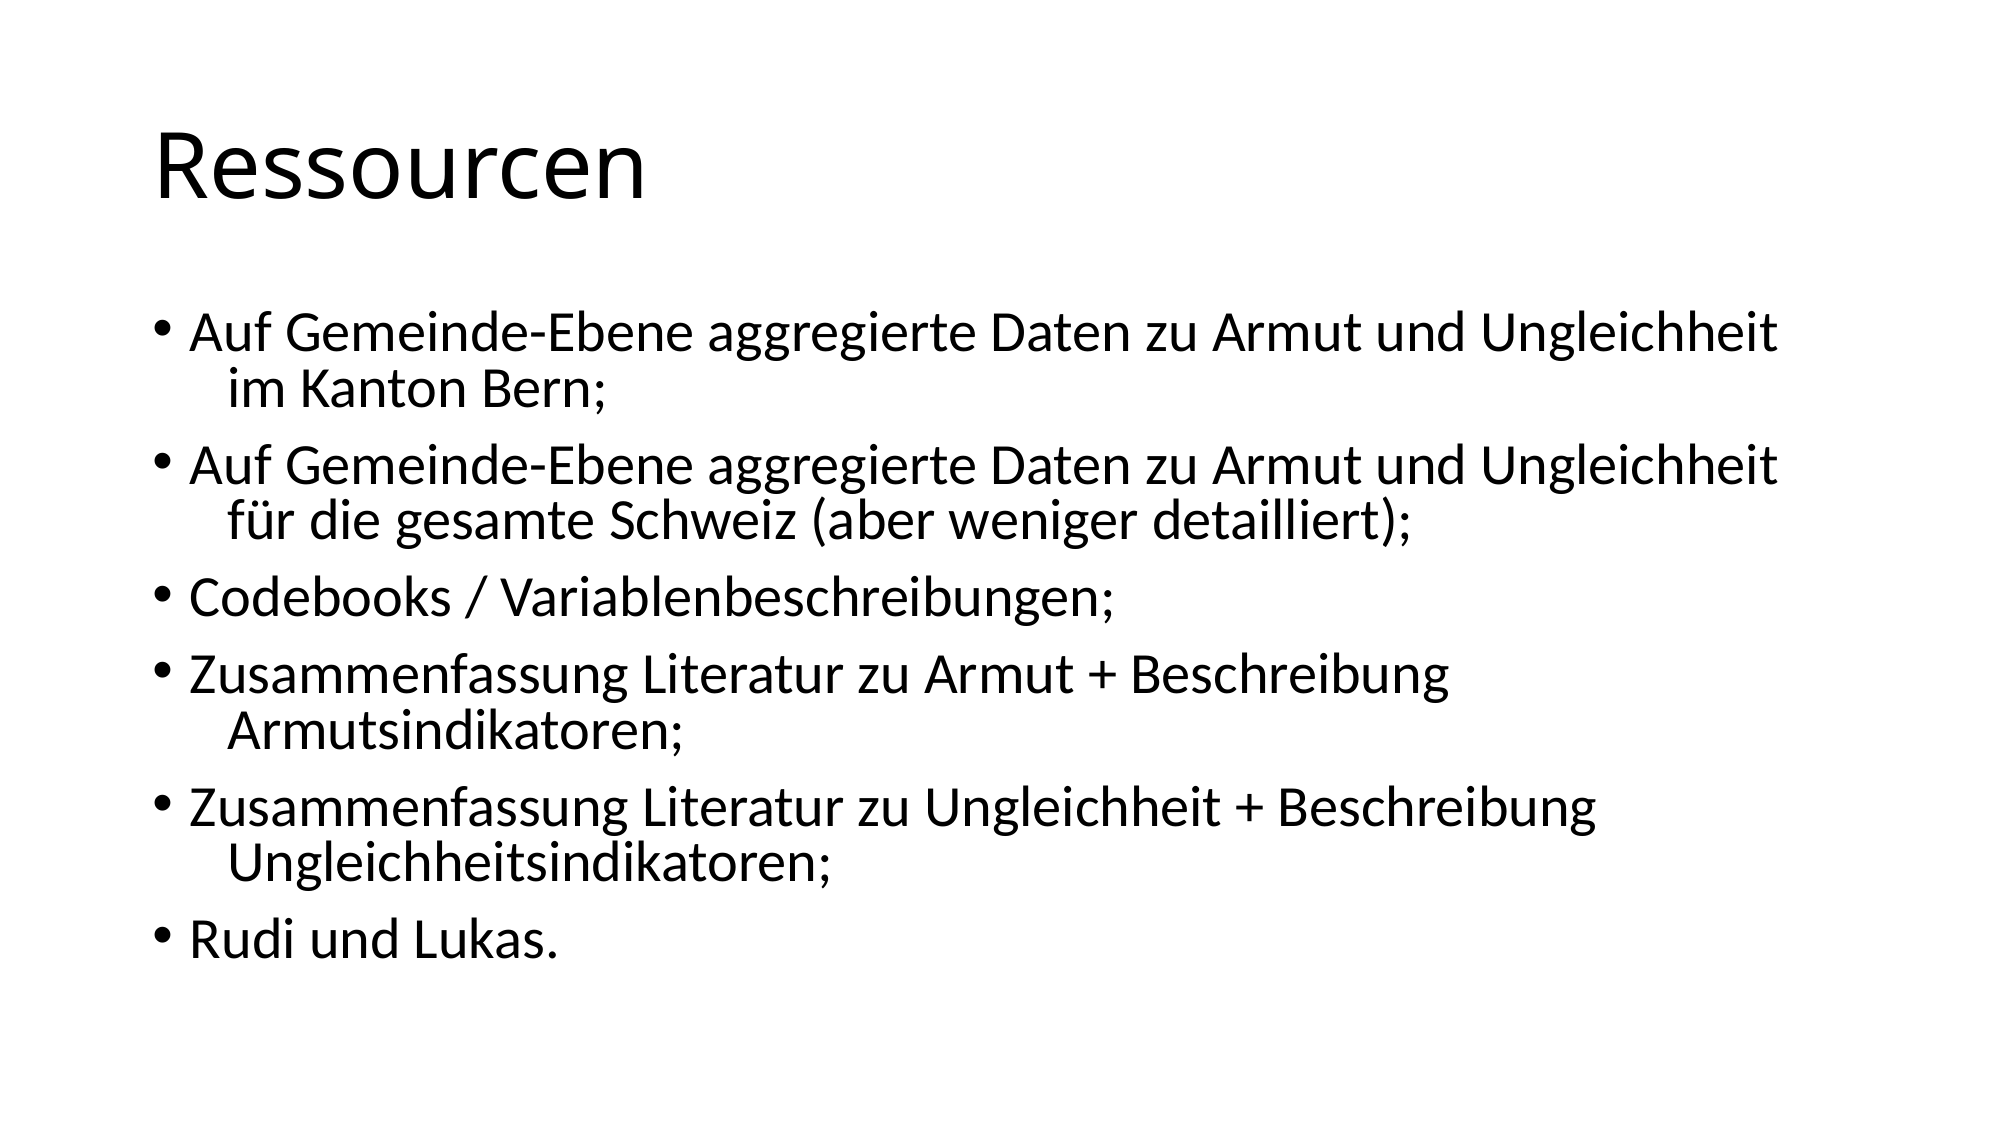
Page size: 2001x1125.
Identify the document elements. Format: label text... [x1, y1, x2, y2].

title Ressourcen [137, 59, 1863, 278]
list Auf Gemeinde-Ebene aggregierte Daten zu Armut und Ungleichheit im Kanton Bern; Auf Gemeinde-Ebene aggregierte Daten zu Armut und Ungleichheit für die gesamte Schweiz (aber weniger detailliert); Codebooks / Variablenbeschreibungen; Zusammenfassung Literatur zu Armut + Beschreibung Armutsindikatoren; Zusammenfassung Literatur zu Ungleichheit + Beschreibung Ungleichheitsindikatoren; Rudi und Lukas. [137, 299, 1863, 1014]
